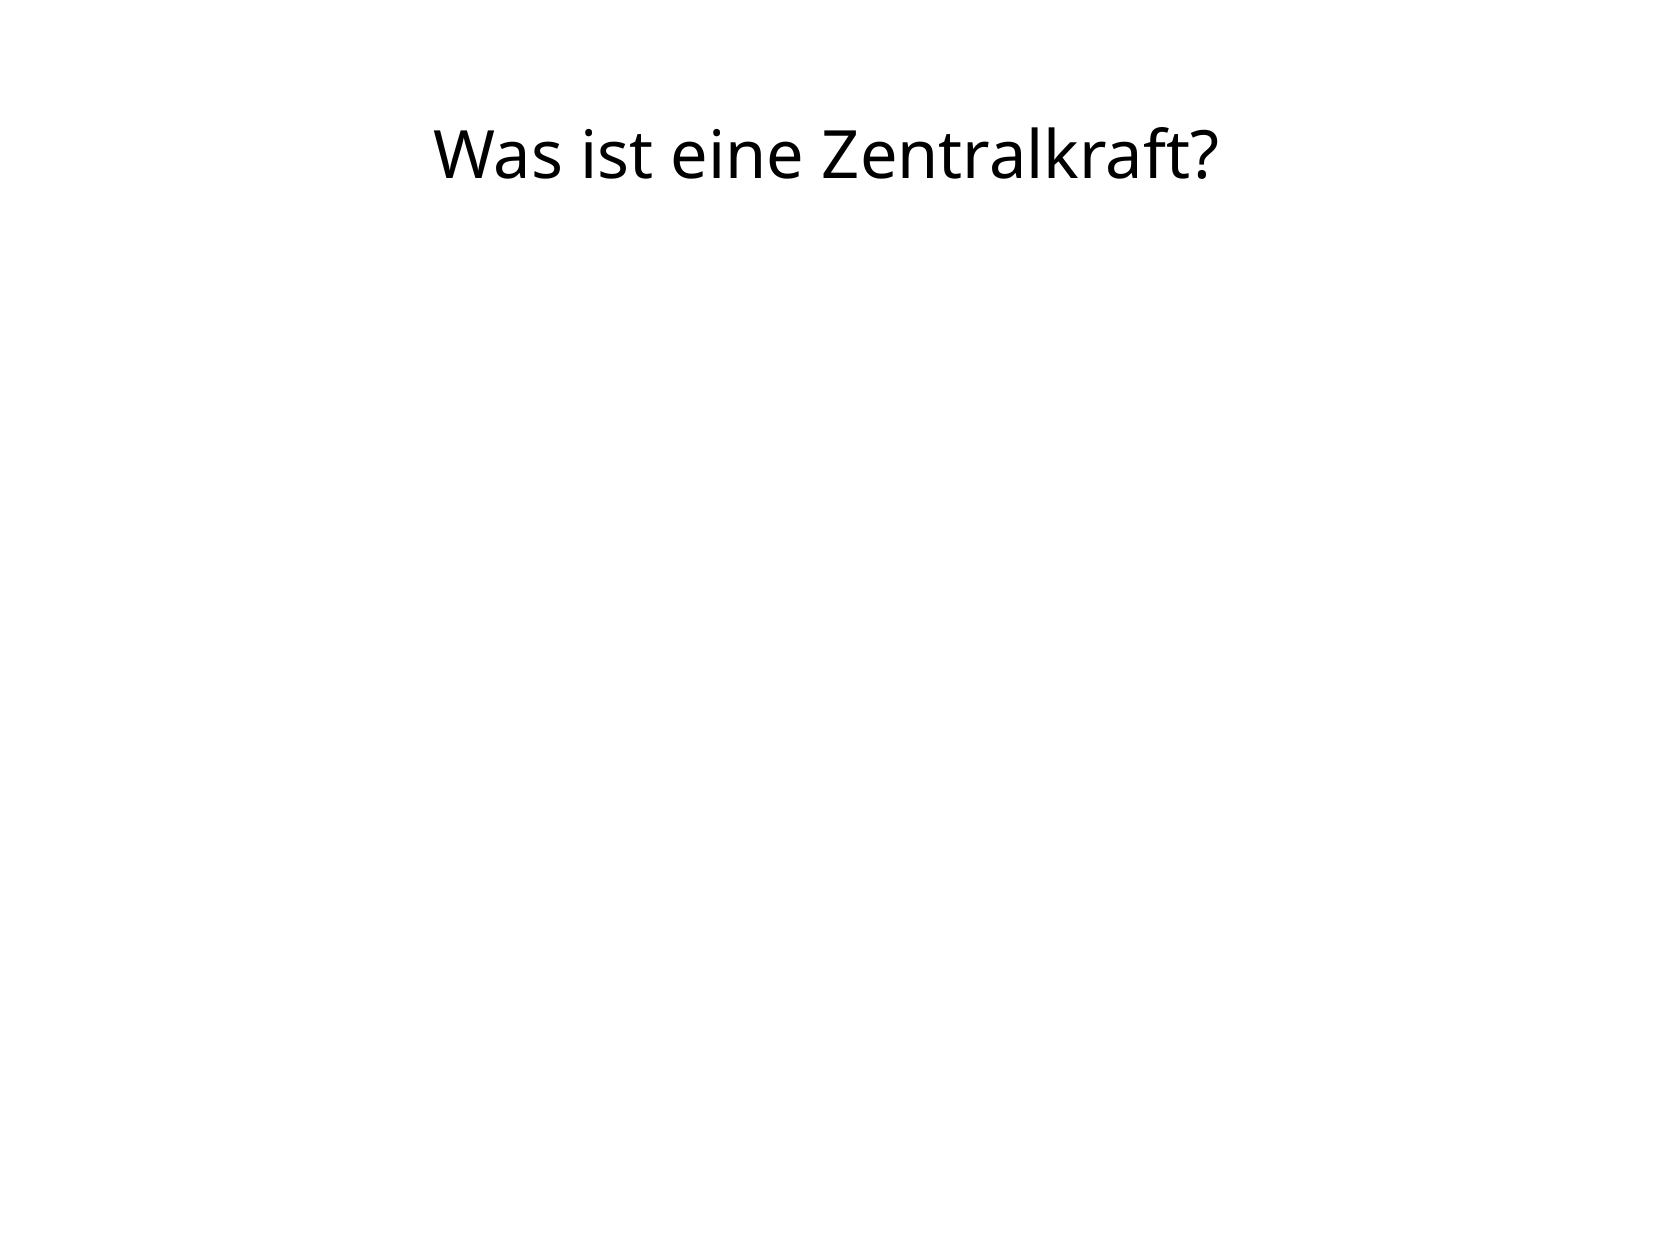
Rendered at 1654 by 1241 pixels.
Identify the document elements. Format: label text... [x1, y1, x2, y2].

title Was ist eine Zentralkraft? [82, 49, 1571, 257]
